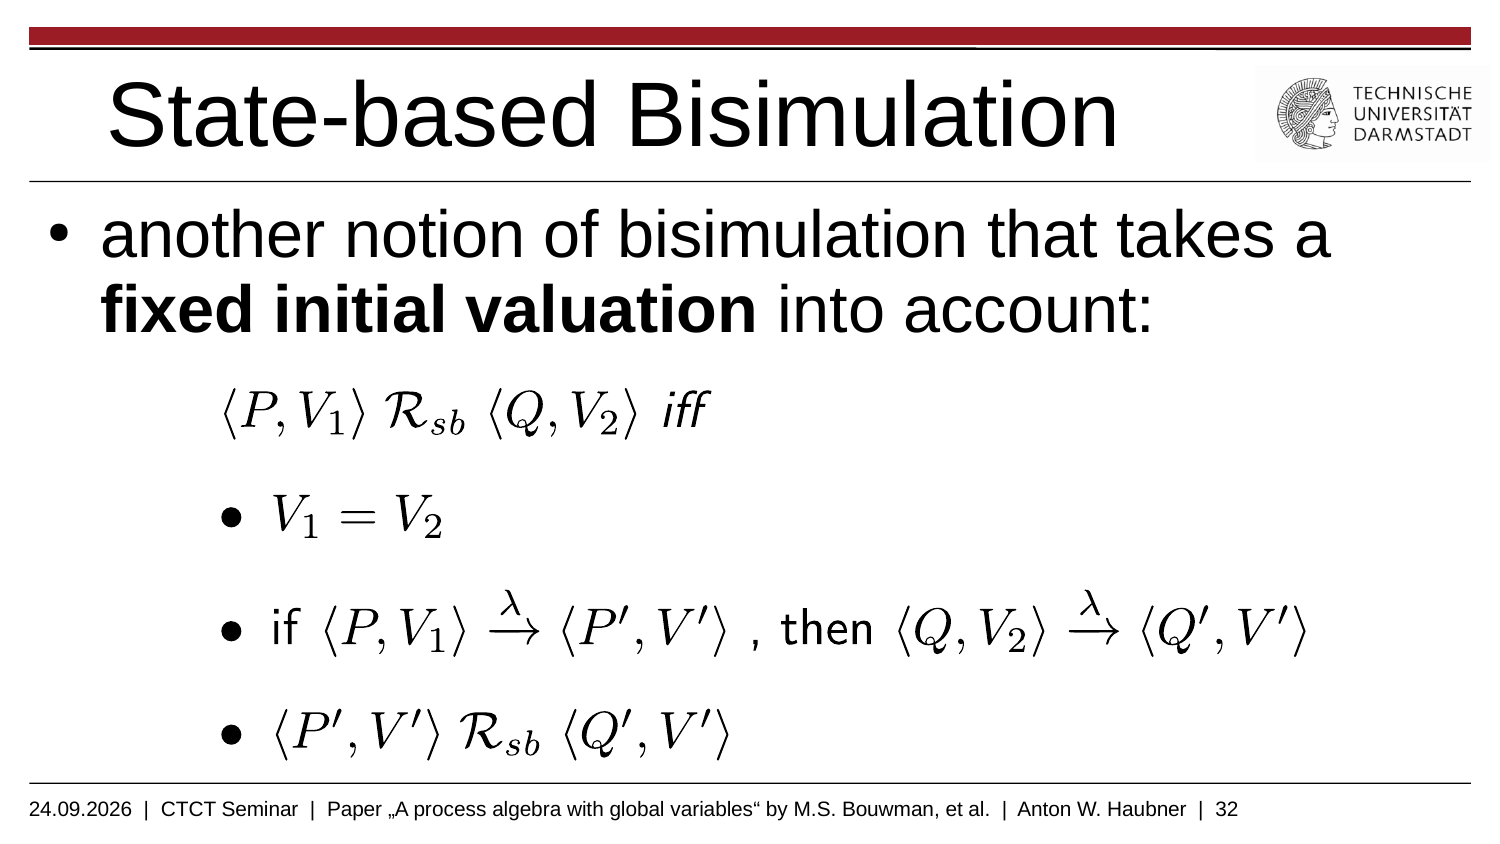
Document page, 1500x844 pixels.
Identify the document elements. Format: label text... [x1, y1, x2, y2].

text_box [753, 639, 758, 651]
text_box [341, 608, 379, 645]
text_box [669, 391, 676, 397]
text_box [431, 627, 445, 652]
text_box [221, 724, 242, 745]
text_box [330, 410, 344, 435]
text_box [979, 608, 1017, 646]
text_box [352, 387, 365, 440]
text_box [619, 605, 629, 624]
text_box [460, 712, 503, 749]
text_box [431, 418, 446, 435]
text_box [274, 621, 279, 645]
text_box [399, 608, 437, 646]
text_box [411, 708, 421, 728]
text_box [802, 608, 822, 645]
text_box [500, 589, 521, 616]
text_box [224, 387, 236, 440]
text_box [676, 390, 698, 427]
text_box [299, 391, 337, 428]
text_box [427, 708, 439, 761]
text_box [489, 617, 540, 645]
text_box [562, 605, 575, 658]
text_box [549, 421, 556, 437]
text_box [277, 421, 284, 437]
text_box [525, 730, 540, 756]
text_box [898, 605, 910, 658]
text_box [1278, 605, 1288, 624]
text_box [292, 712, 330, 748]
text_box [324, 605, 337, 658]
text_box [1032, 605, 1045, 658]
text_box [624, 387, 637, 440]
text_box [1199, 605, 1209, 624]
text_box [490, 387, 502, 440]
text_box [571, 391, 609, 428]
text_box [1008, 627, 1026, 652]
text_box [1216, 638, 1223, 655]
text_box [622, 708, 632, 728]
picture [1255, 65, 1490, 162]
text_box [453, 605, 465, 658]
text_box [579, 608, 617, 645]
text_box [564, 708, 577, 761]
text_box [450, 409, 465, 435]
title State-based Bisimulation [29, 63, 1199, 167]
text_box [221, 621, 242, 642]
text_box [275, 708, 288, 761]
text_box [378, 638, 385, 655]
text_box [240, 391, 278, 427]
text_box [395, 494, 433, 532]
text_box [660, 712, 698, 749]
text_box [273, 494, 310, 532]
text_box [425, 513, 442, 538]
text_box [957, 638, 965, 655]
text_box [385, 391, 428, 428]
text_box [1068, 617, 1120, 645]
text_box [221, 507, 242, 528]
text_box [698, 605, 708, 624]
text_box [716, 708, 729, 761]
text_box [349, 742, 356, 758]
text_box [713, 605, 726, 658]
text_box [915, 607, 951, 655]
text_box [371, 712, 409, 749]
text_box [852, 620, 871, 645]
text_box [663, 403, 673, 427]
text_box [827, 620, 847, 645]
text_box [506, 739, 521, 756]
text_box [1080, 589, 1101, 616]
text_box [691, 390, 712, 427]
text_box [781, 614, 798, 645]
text_box [1142, 605, 1154, 658]
text_box [1293, 605, 1306, 658]
text_box [636, 638, 643, 655]
text_box [304, 513, 318, 538]
text_box [1237, 608, 1275, 646]
text_box [701, 708, 711, 728]
text_box [600, 410, 617, 435]
list another notion of bisimulation that takes a fixed initial valuation into account: [29, 197, 1471, 376]
text_box [507, 390, 543, 437]
text_box [283, 607, 301, 645]
text_box [332, 708, 342, 728]
text_box [1159, 607, 1195, 655]
text_box [581, 711, 618, 758]
text_box [657, 608, 695, 646]
text_box [639, 742, 646, 758]
